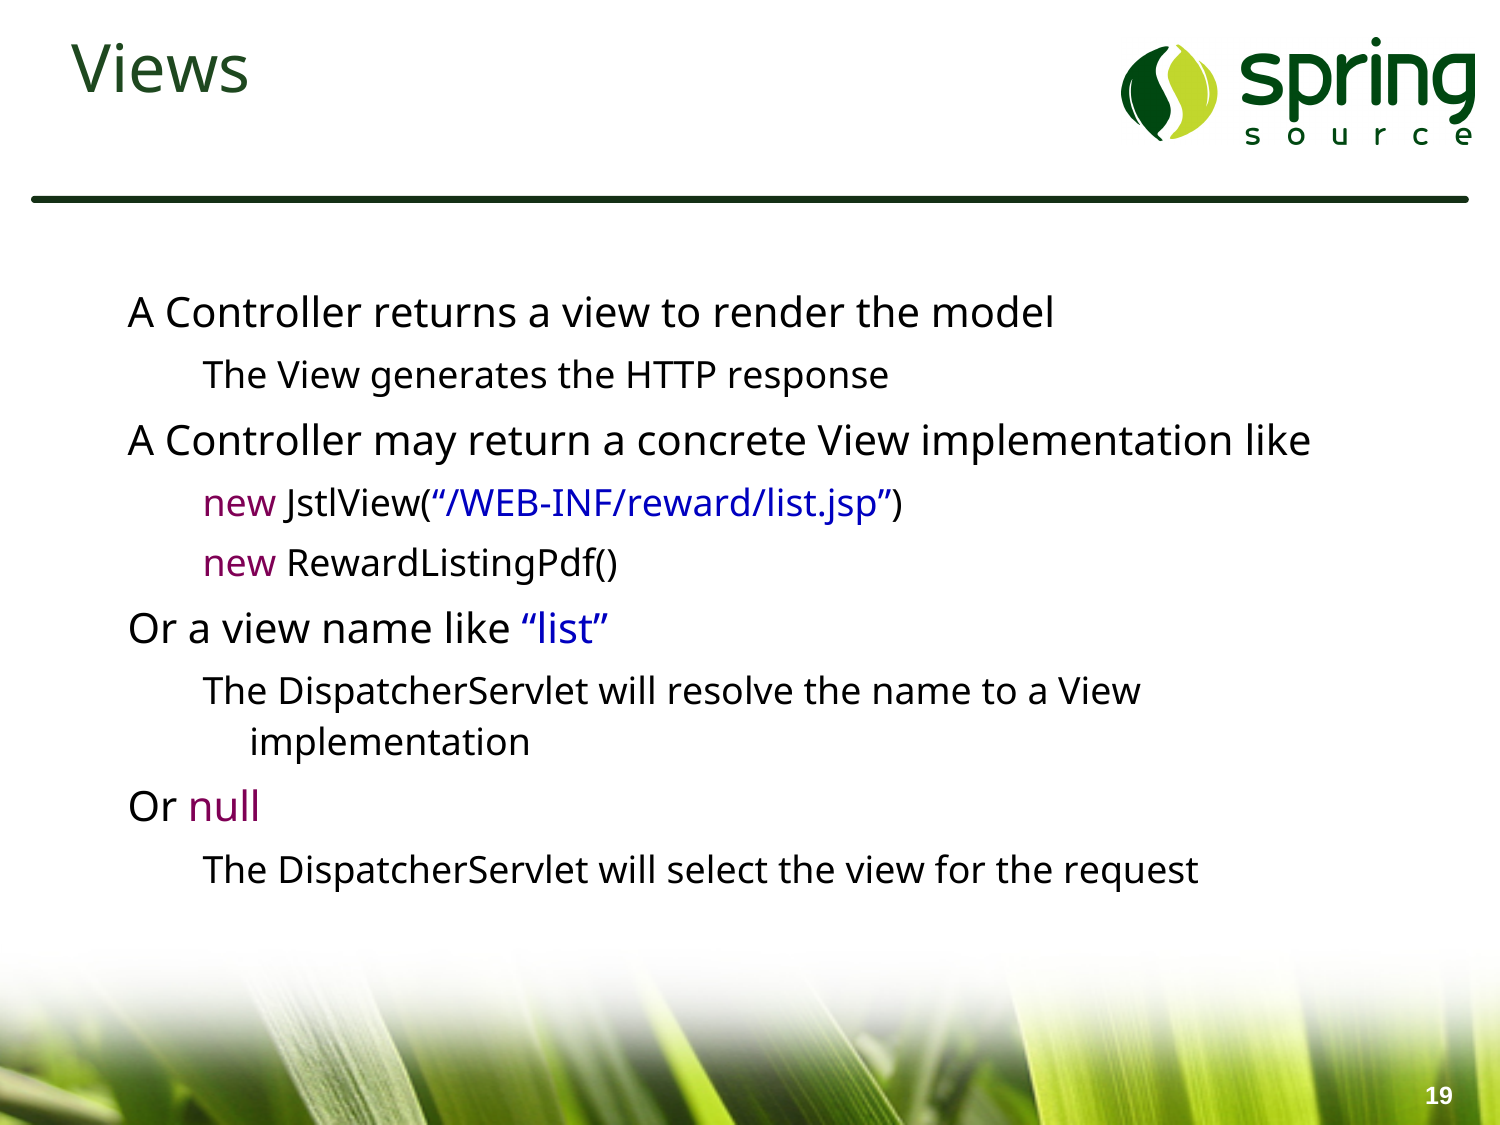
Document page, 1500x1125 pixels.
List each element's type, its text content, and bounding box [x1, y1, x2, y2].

title Views [56, 13, 1089, 176]
picture [0, 944, 1500, 1125]
picture [1121, 37, 1475, 145]
list A Controller returns a view to render the model The View generates the HTTP response A Controller may return a concrete View implementation like new JstlView(“/WEB-INF/reward/list.jsp”) new RewardListingPdf() Or a view name like “list” The DispatcherServlet will resolve the name to a View implementation Or null The DispatcherServlet will select the view for the request [112, 274, 1388, 1038]
